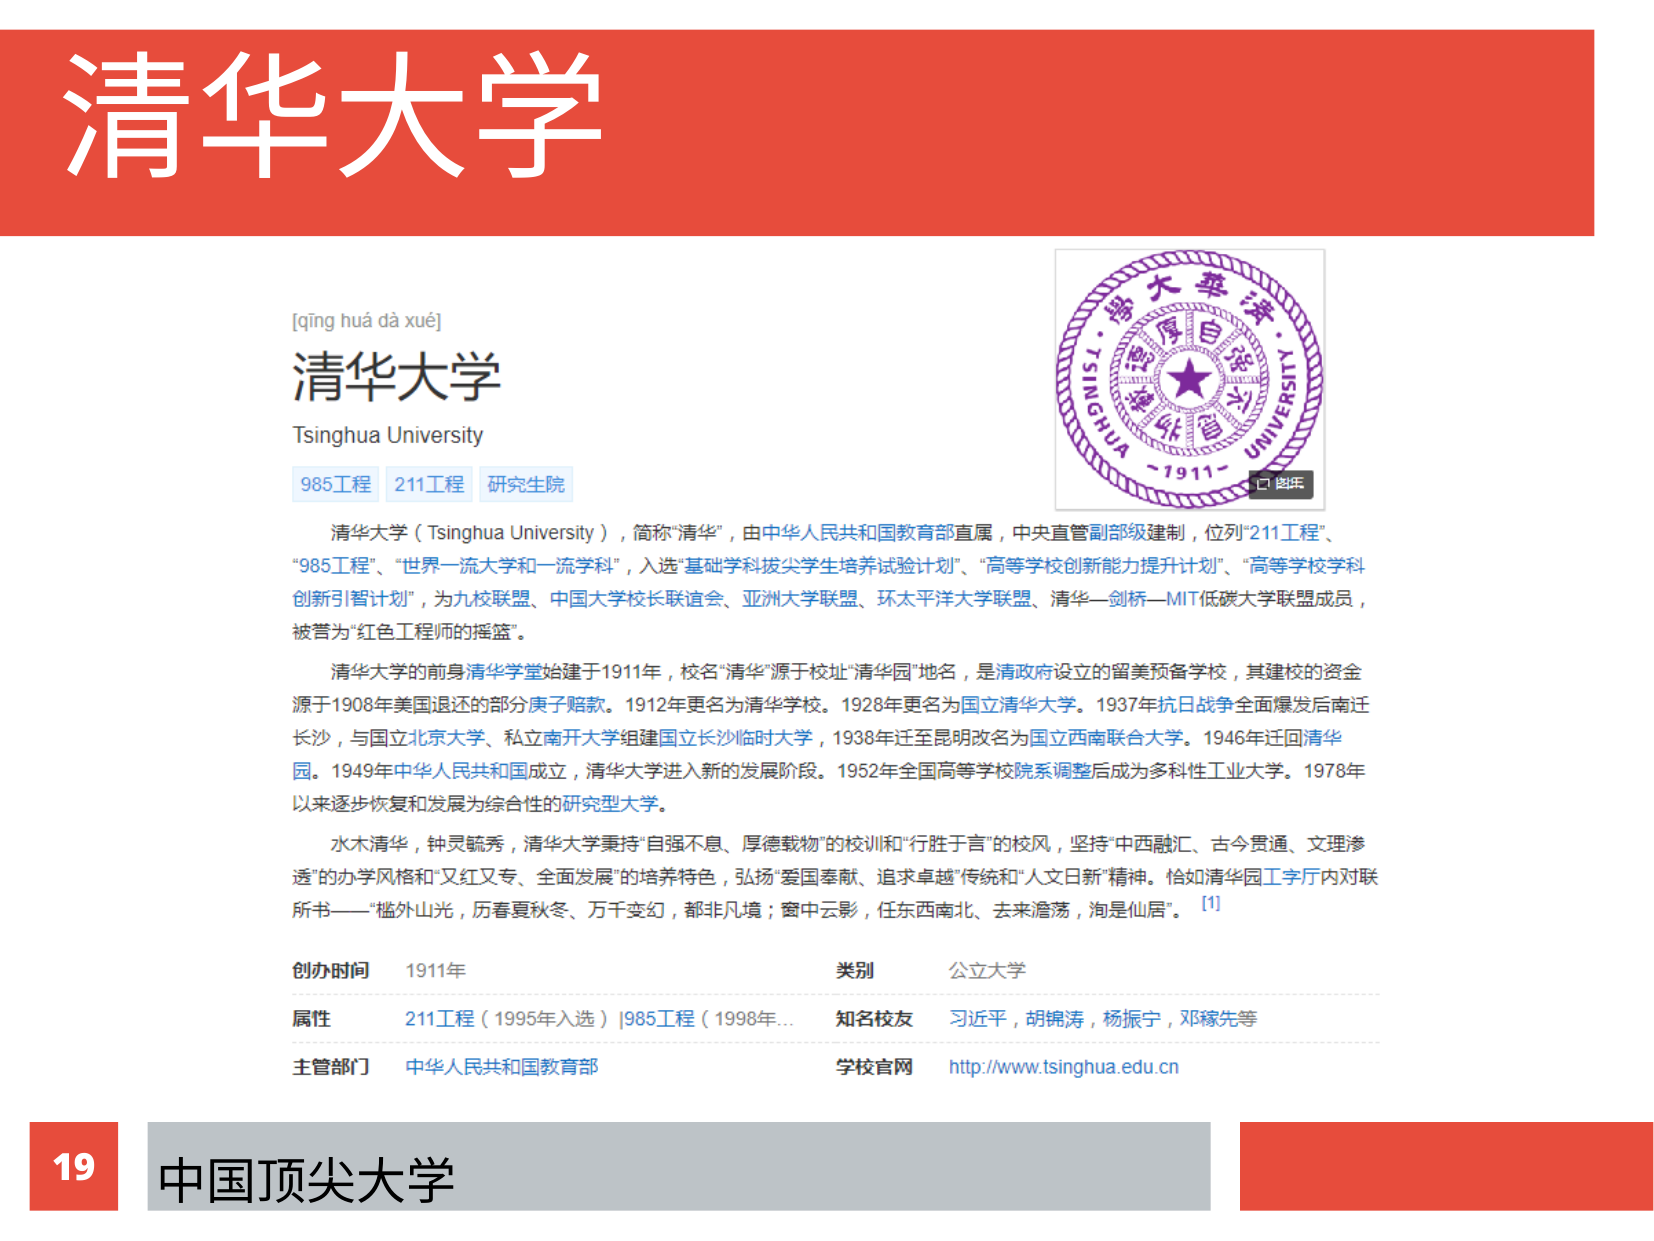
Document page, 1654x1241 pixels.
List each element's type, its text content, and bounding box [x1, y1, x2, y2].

picture [258, 242, 1395, 1093]
title 清华大学 [59, 59, 1595, 207]
text_box 中国顶尖大学 [141, 1133, 898, 1199]
